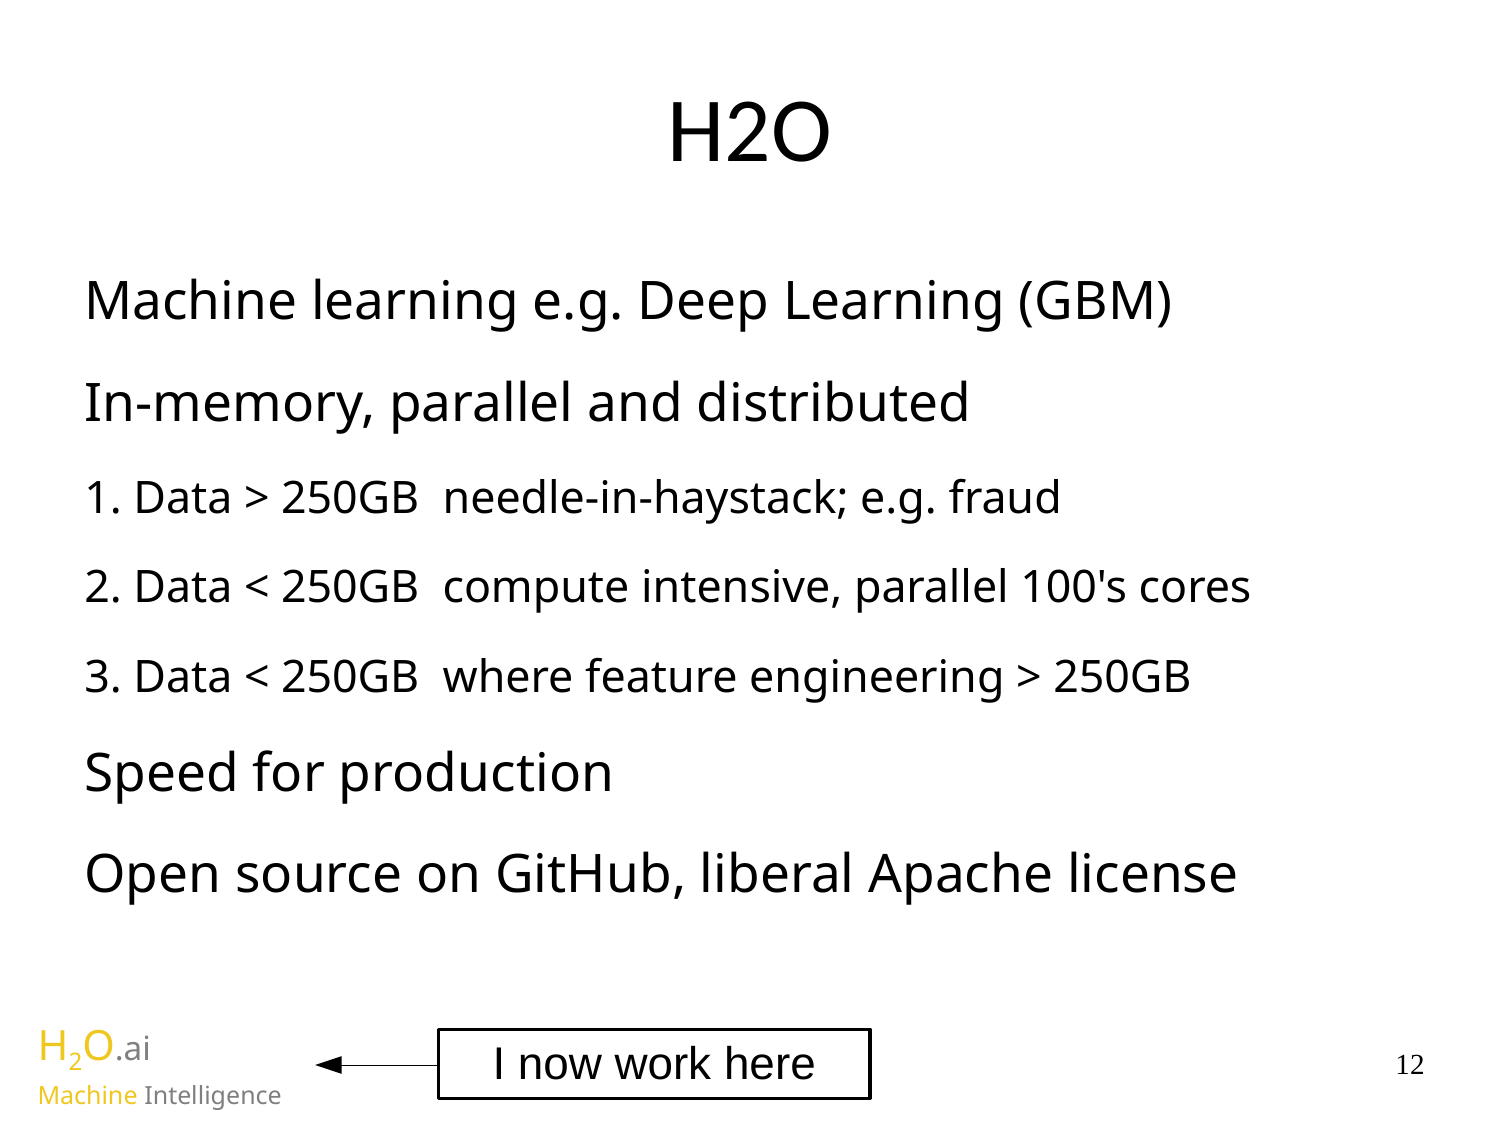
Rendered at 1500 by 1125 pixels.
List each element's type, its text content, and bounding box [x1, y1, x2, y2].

title H2O [75, 15, 1425, 262]
text_box I now work here [438, 1029, 871, 1099]
list Machine learning e.g. Deep Learning (GBM) In-memory, parallel and distributed 1. Data > 250GB needle-in-haystack; e.g. fraud 2. Data < 250GB compute intensive, parallel 100's cores 3. Data < 250GB where feature engineering > 250GB Speed for production Open source on GitHub, liberal Apache license [15, 262, 1486, 912]
